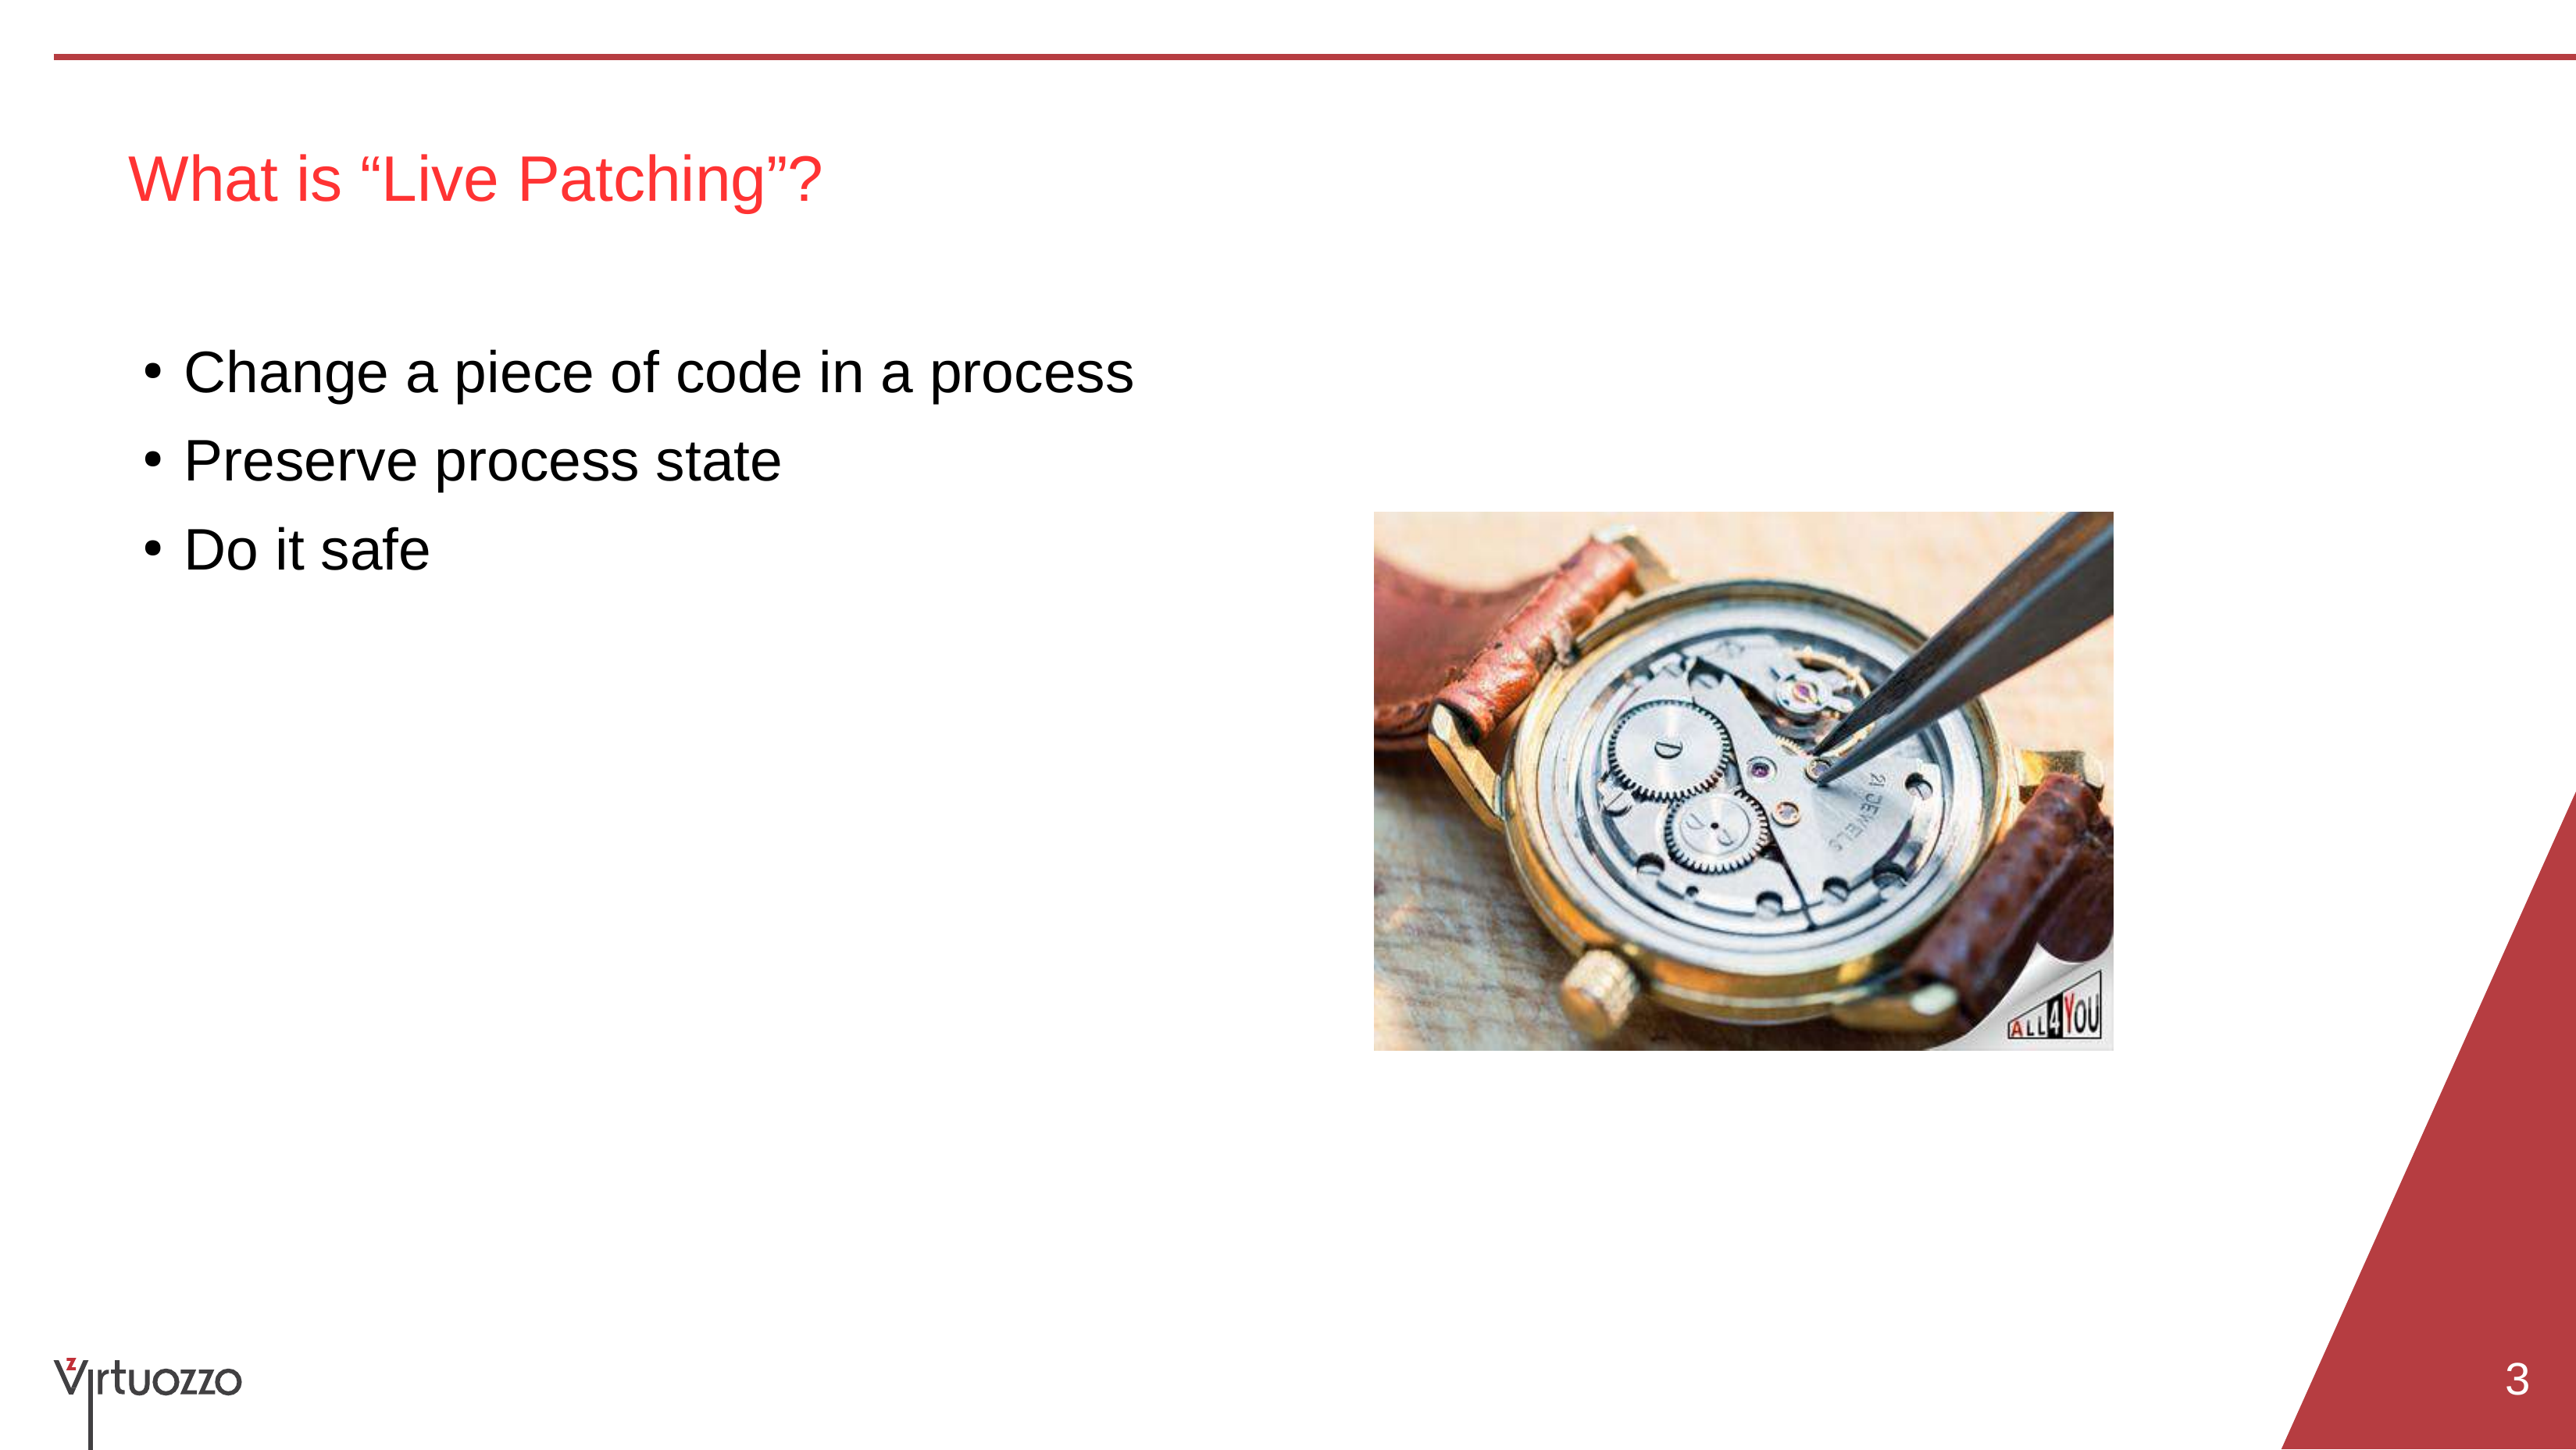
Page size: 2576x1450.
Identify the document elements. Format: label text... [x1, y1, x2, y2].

text_box <number> [2029, 1348, 2543, 1411]
title What is “Live Patching”? [128, 57, 2447, 300]
picture [1374, 512, 2114, 1051]
list Change a piece of code in a process Preserve process state Do it safe [128, 339, 2447, 1180]
